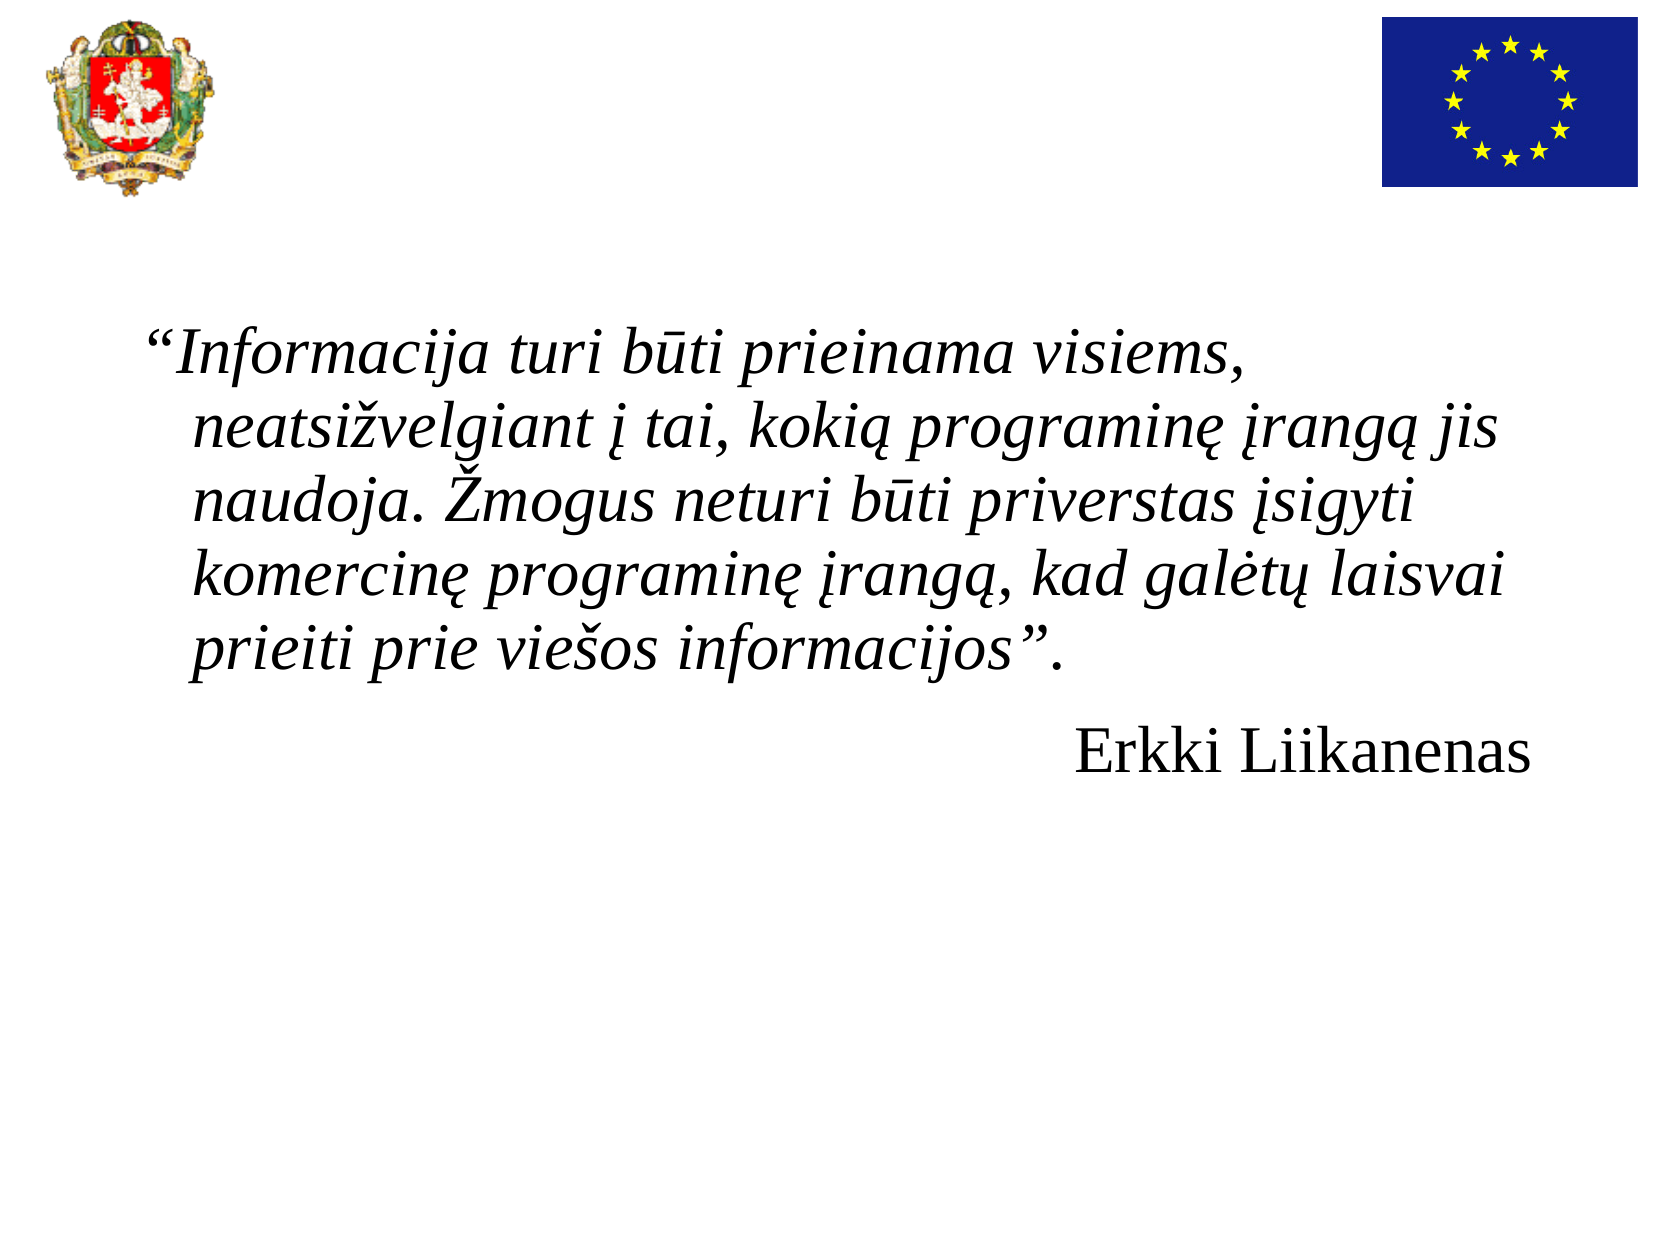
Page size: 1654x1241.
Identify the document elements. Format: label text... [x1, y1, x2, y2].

picture [0, 16, 271, 199]
picture [1382, 17, 1638, 187]
list “Informacija turi būti prieinama visiems, neatsižvelgiant į tai, kokią programinę įrangą jis naudoja. Žmogus neturi būti priverstas įsigyti komercinę programinę įrangą, kad galėtų laisvai prieiti prie viešos informacijos”. Erkki Liikanenas [121, 313, 1534, 1036]
